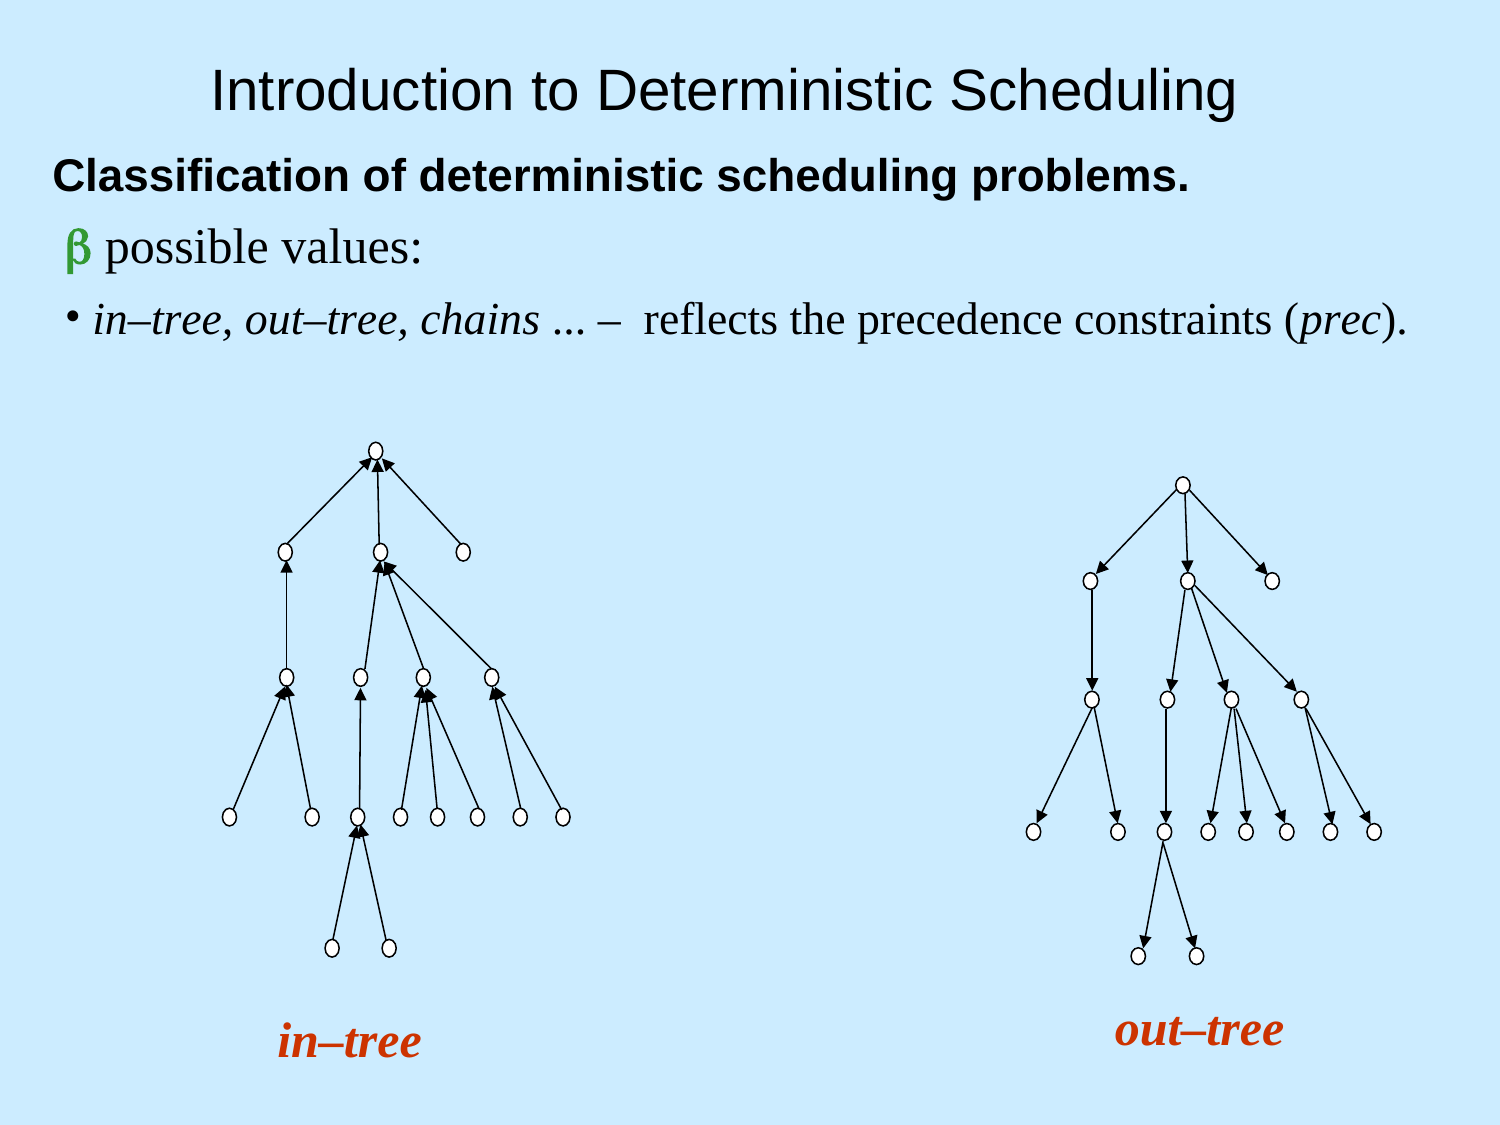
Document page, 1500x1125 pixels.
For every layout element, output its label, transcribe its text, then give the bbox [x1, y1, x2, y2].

text_box [470, 808, 485, 826]
text_box [1265, 572, 1280, 590]
text_box [1083, 572, 1098, 590]
text_box [279, 668, 294, 686]
text_box [325, 939, 340, 958]
text_box [1131, 947, 1146, 965]
text_box [1160, 691, 1175, 709]
text_box [1175, 476, 1191, 494]
text_box [1084, 691, 1100, 708]
text_box Classification of deterministic scheduling problems. [37, 137, 1326, 208]
text_box [350, 808, 365, 826]
text_box [1224, 691, 1239, 708]
text_box [513, 808, 528, 826]
text_box [1110, 823, 1126, 841]
text_box [1026, 823, 1041, 841]
text_box  possible values: in–tree, out–tree, chains ... – reflects the precedence constraints (prec). [50, 212, 1463, 352]
text_box [305, 808, 320, 826]
text_box [555, 808, 571, 826]
text_box [278, 543, 293, 561]
text_box [353, 668, 368, 687]
text_box [1323, 823, 1338, 841]
text_box [416, 669, 431, 687]
text_box [373, 543, 388, 561]
text_box [1157, 823, 1172, 841]
text_box [1180, 572, 1196, 590]
text_box [368, 442, 383, 460]
text_box [1189, 947, 1204, 965]
text_box in–tree [262, 999, 538, 1076]
text_box [484, 668, 499, 687]
text_box [382, 939, 397, 958]
text_box [222, 808, 237, 826]
text_box [1294, 691, 1309, 709]
text_box [430, 808, 445, 826]
title Introduction to Deterministic Scheduling [0, 12, 1450, 163]
text_box [1366, 823, 1382, 841]
text_box [1279, 823, 1295, 841]
text_box [456, 543, 471, 562]
text_box [393, 808, 408, 826]
text_box out–tree [1100, 987, 1376, 1063]
text_box [1238, 823, 1254, 841]
text_box [1201, 823, 1216, 841]
